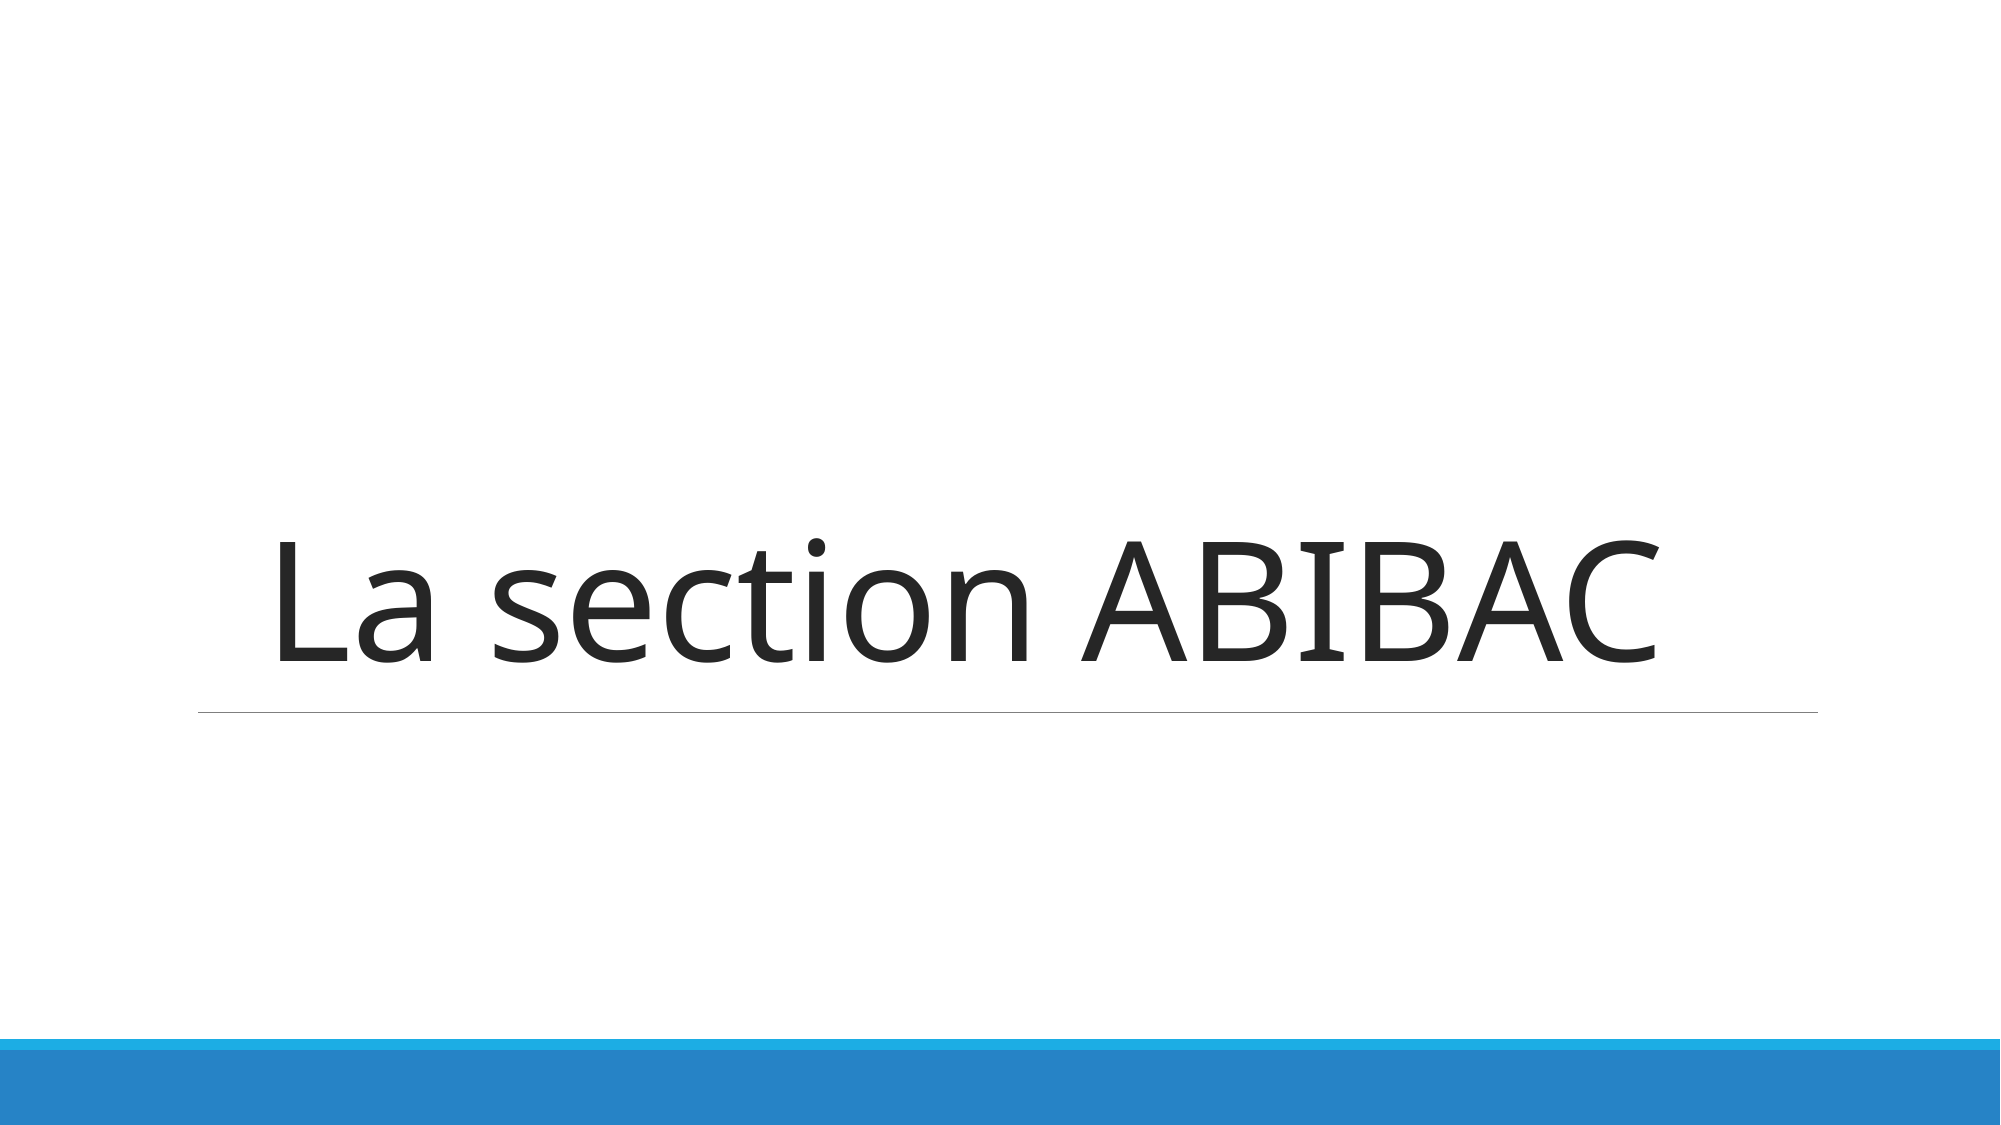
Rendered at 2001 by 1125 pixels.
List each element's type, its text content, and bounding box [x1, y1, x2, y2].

title La section ABIBAC [249, 310, 1750, 703]
